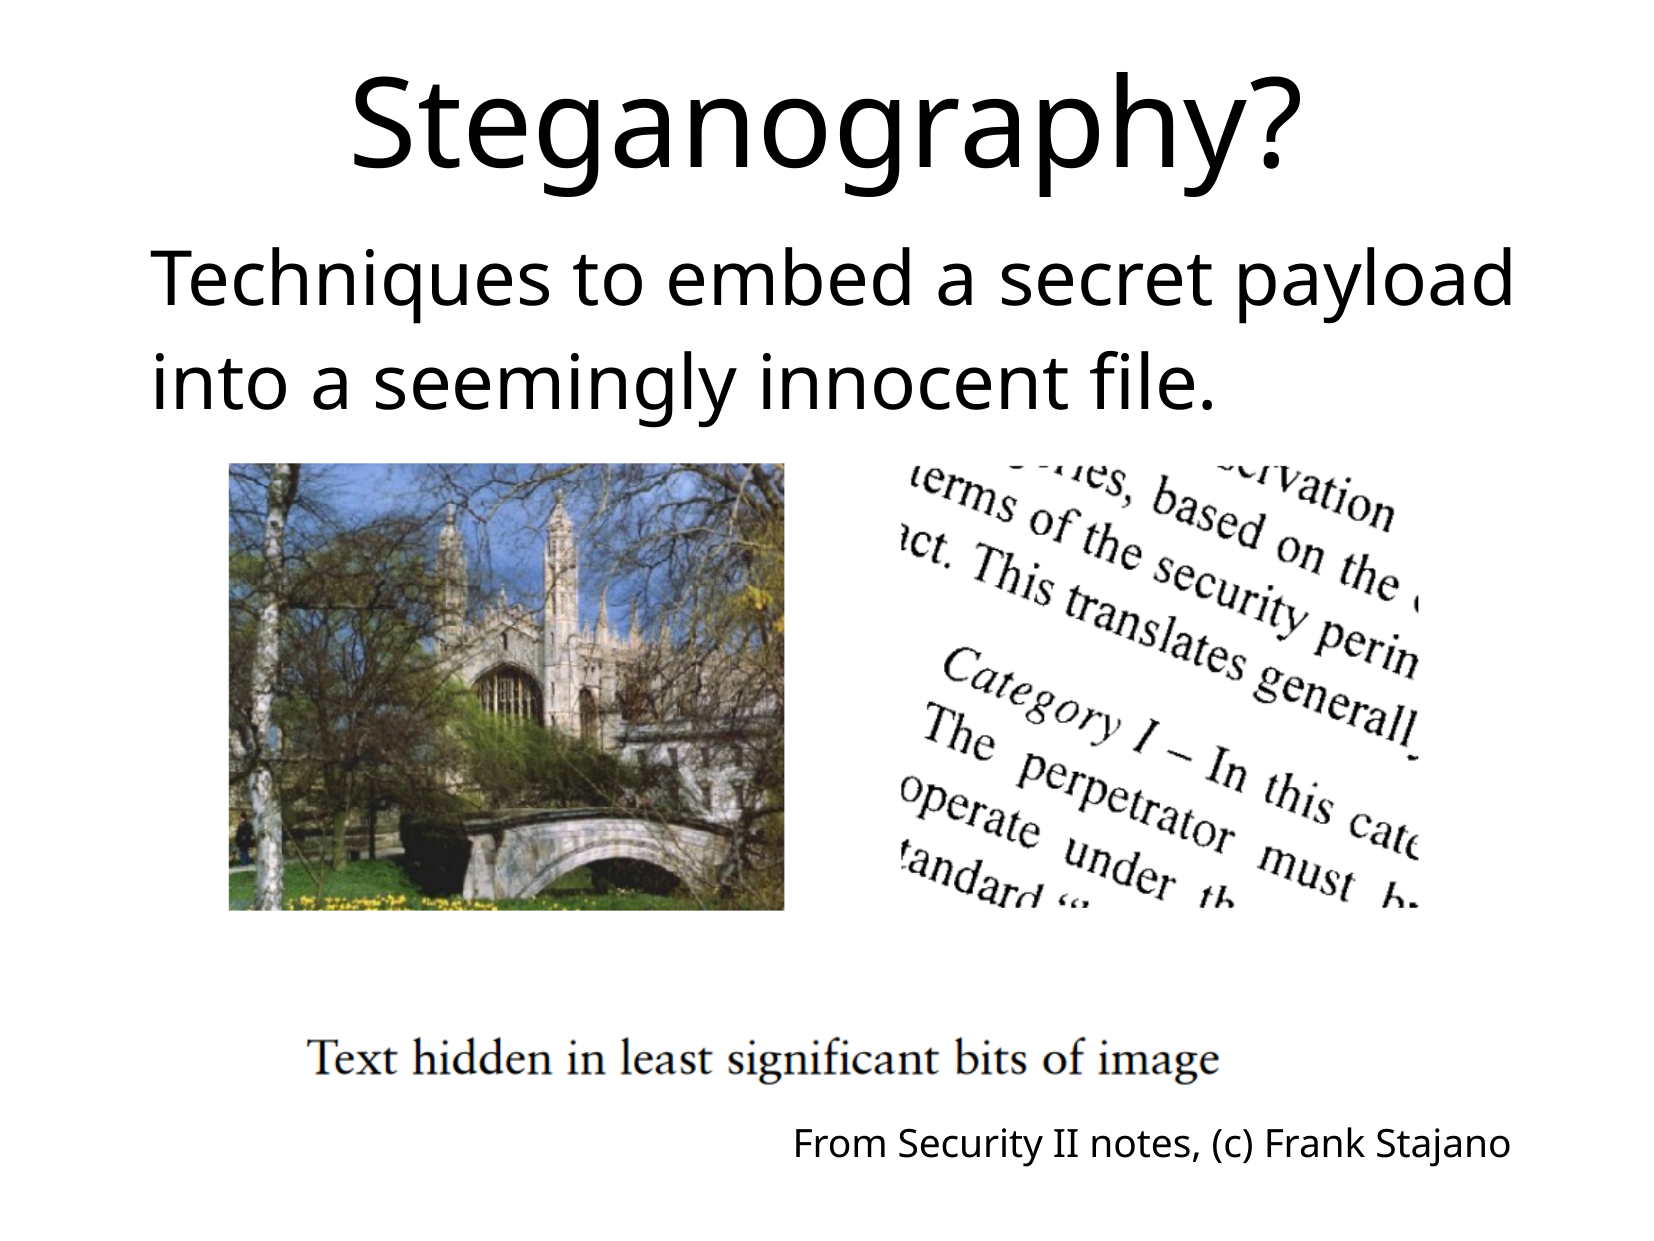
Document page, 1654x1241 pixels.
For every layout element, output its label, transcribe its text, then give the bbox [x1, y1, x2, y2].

list From Security II notes, (c) Frank Stajano [732, 1116, 1548, 1181]
list Techniques to embed a secret payload into a seemingly innocent file. [82, 224, 1571, 525]
title Steganography? [82, 48, 1571, 190]
picture [212, 448, 1477, 1110]
